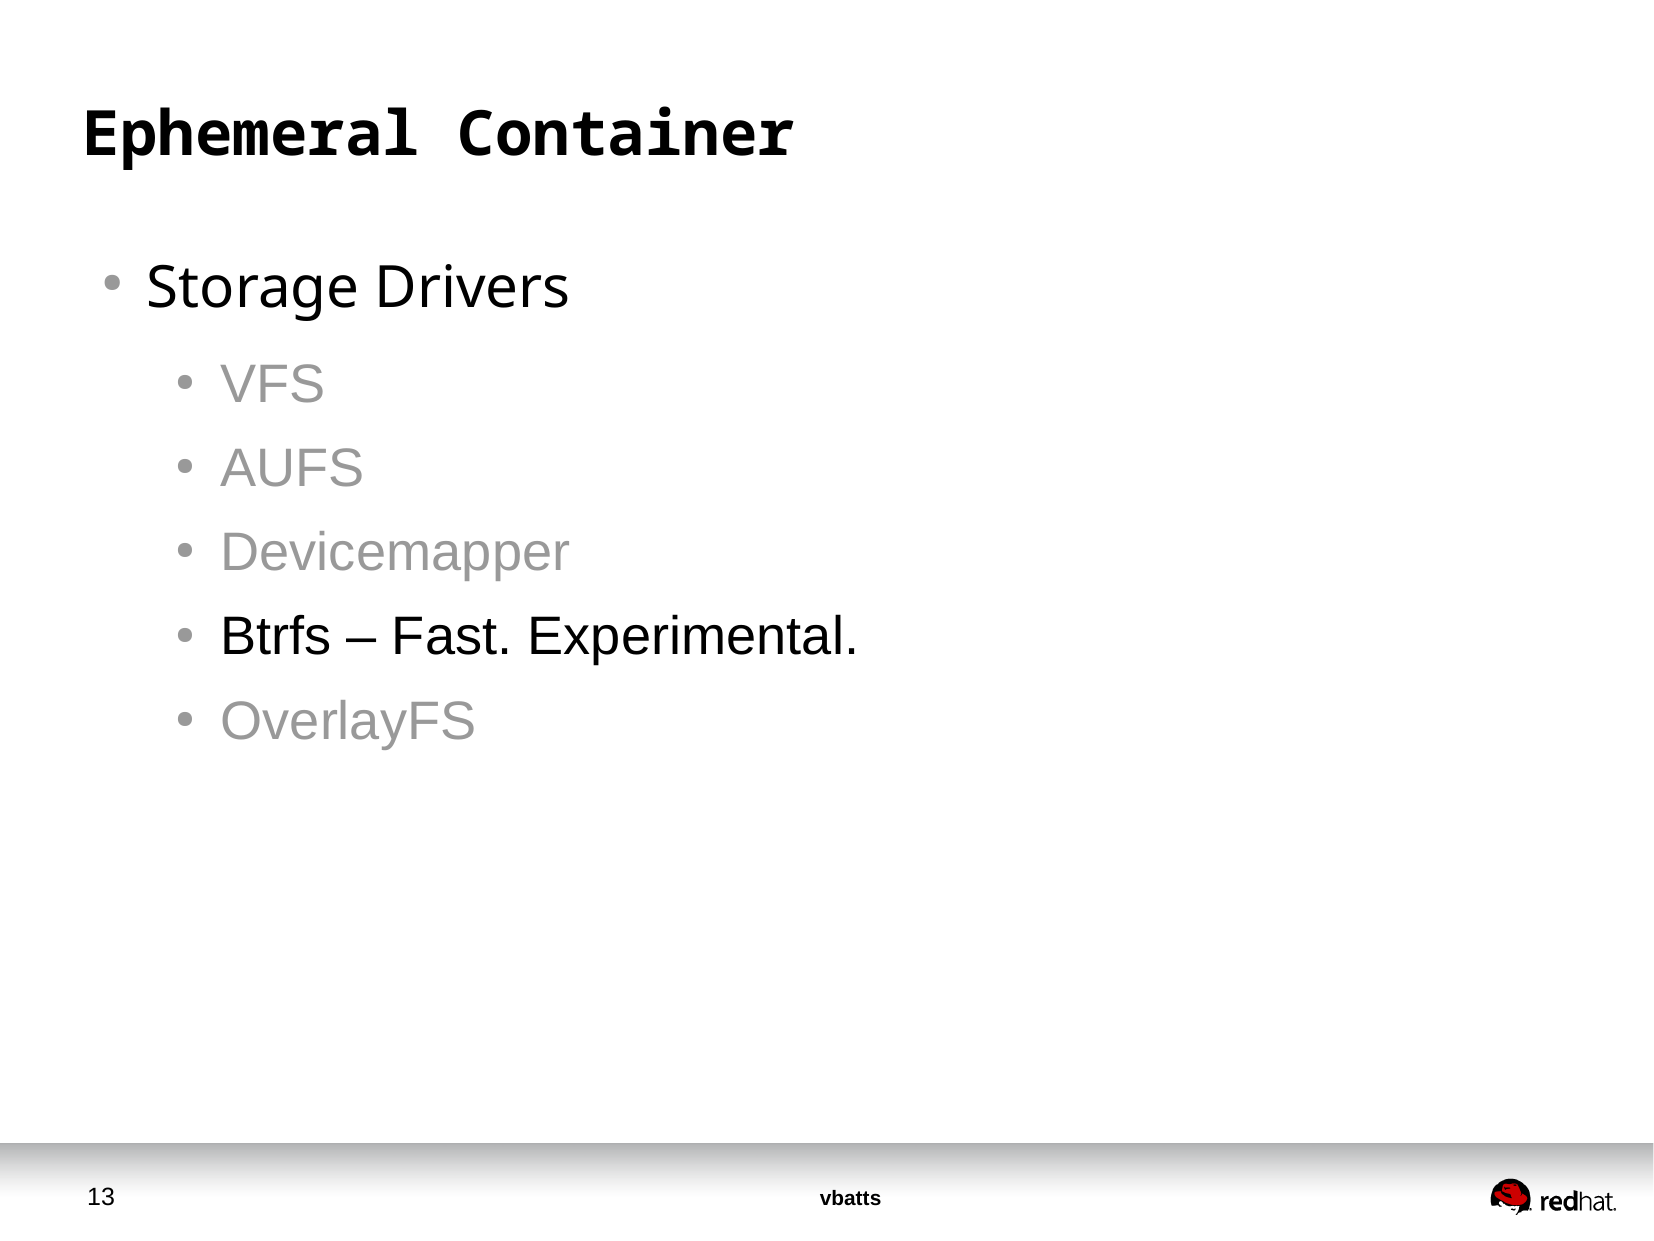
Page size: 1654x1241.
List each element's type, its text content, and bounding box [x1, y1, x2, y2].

list Storage Drivers VFS AUFS Devicemapper Btrfs – Fast. Experimental. OverlayFS [86, 244, 1576, 1039]
picture [0, 1143, 1654, 1241]
title Ephemeral Container [82, 37, 1571, 226]
